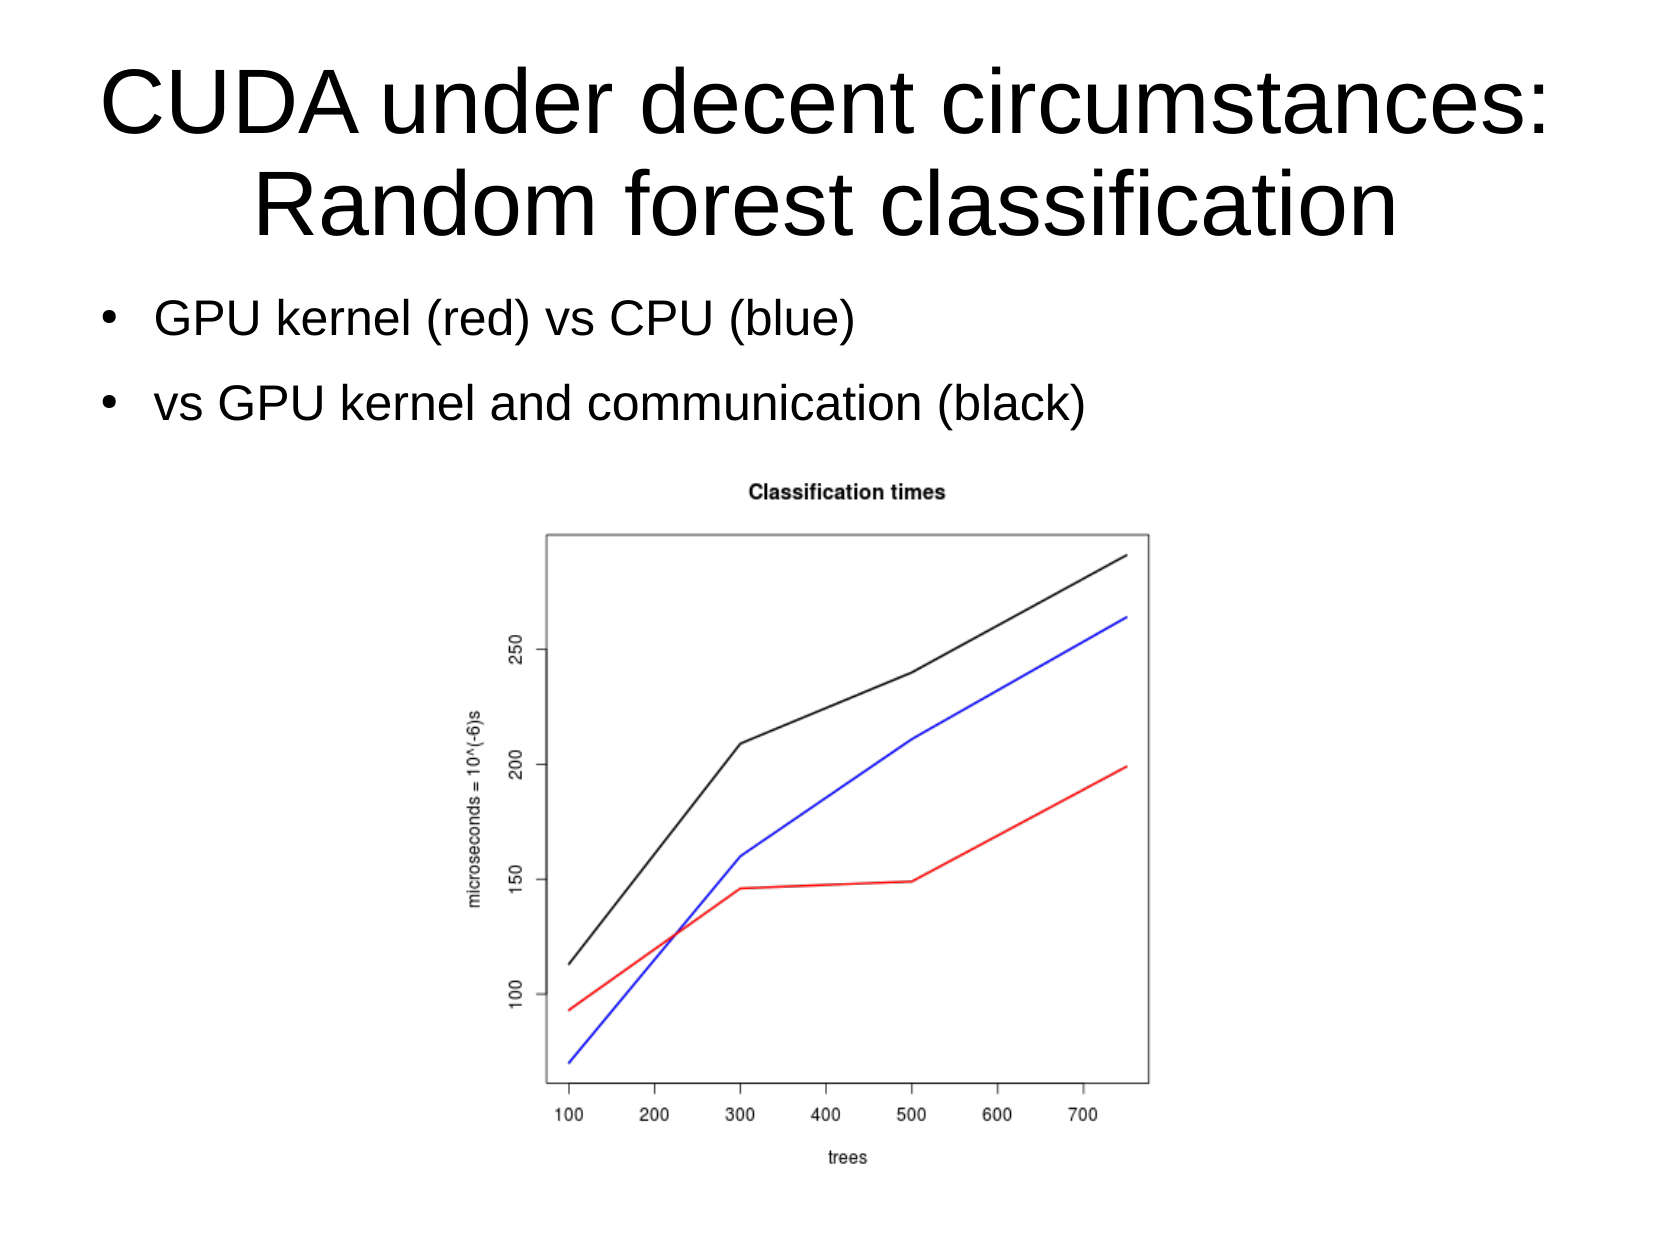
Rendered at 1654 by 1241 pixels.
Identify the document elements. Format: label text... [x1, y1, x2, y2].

title CUDA under decent circumstances: Random forest classification [82, 49, 1571, 257]
list GPU kernel (red) vs CPU (blue) vs GPU kernel and communication (black) [82, 290, 1538, 461]
picture [461, 448, 1193, 1192]
